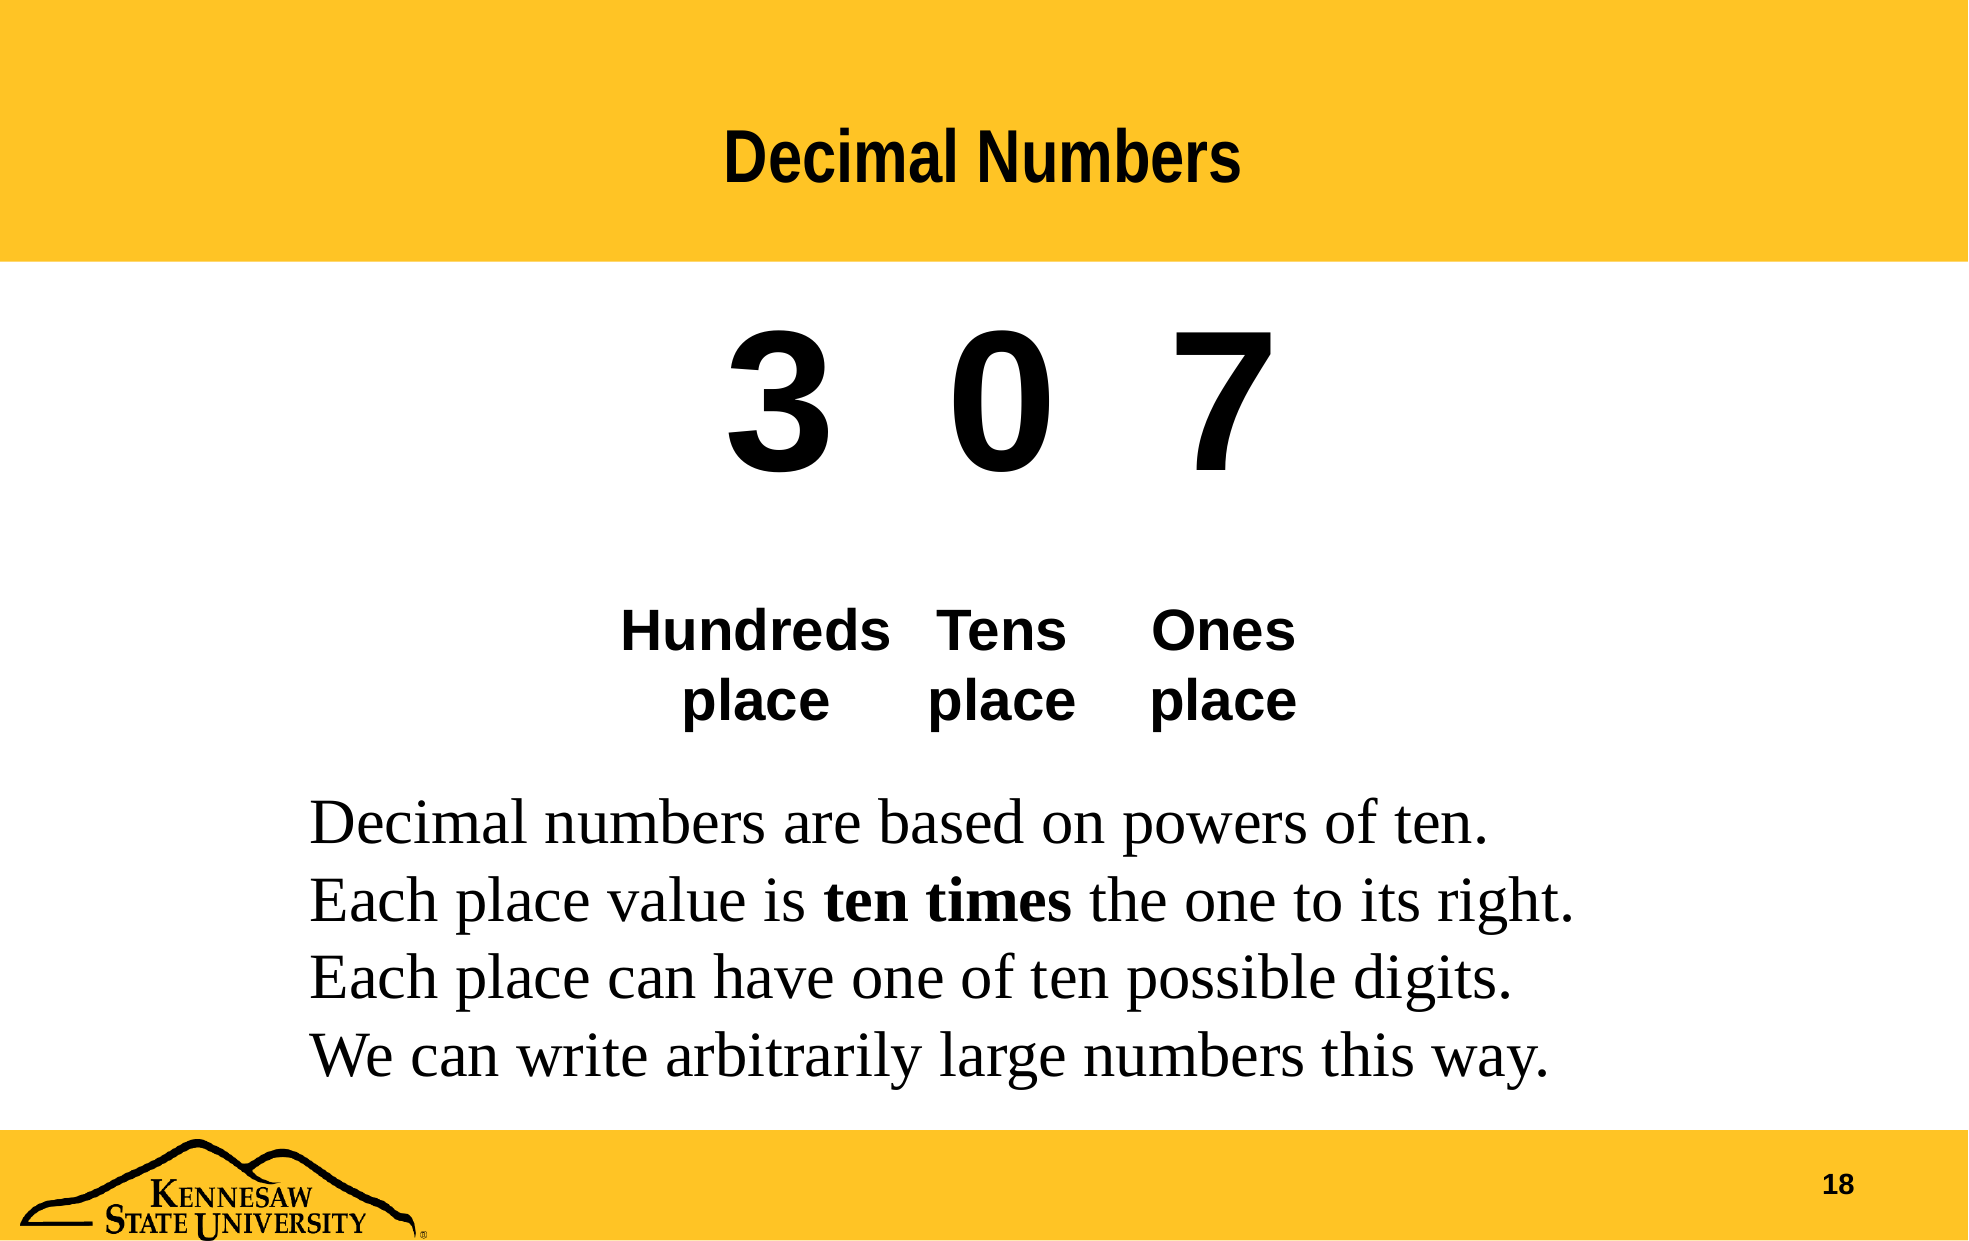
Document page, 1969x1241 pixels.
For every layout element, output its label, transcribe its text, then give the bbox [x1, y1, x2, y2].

picture [20, 1139, 427, 1241]
text_box Hundreds place [602, 584, 911, 740]
text_box 3 0 7 [627, 262, 1378, 518]
slide_number <number> [1410, 1149, 1870, 1216]
text_box Ones place [1119, 584, 1329, 740]
title Decimal Numbers [98, 49, 1870, 257]
text_box Tens place [911, 584, 1107, 740]
text_box Decimal numbers are based on powers of ten. Each place value is ten times the one to its right. Each place can have one of ten possible digits. We can write arbitrarily large numbers this way. [295, 771, 1772, 1097]
